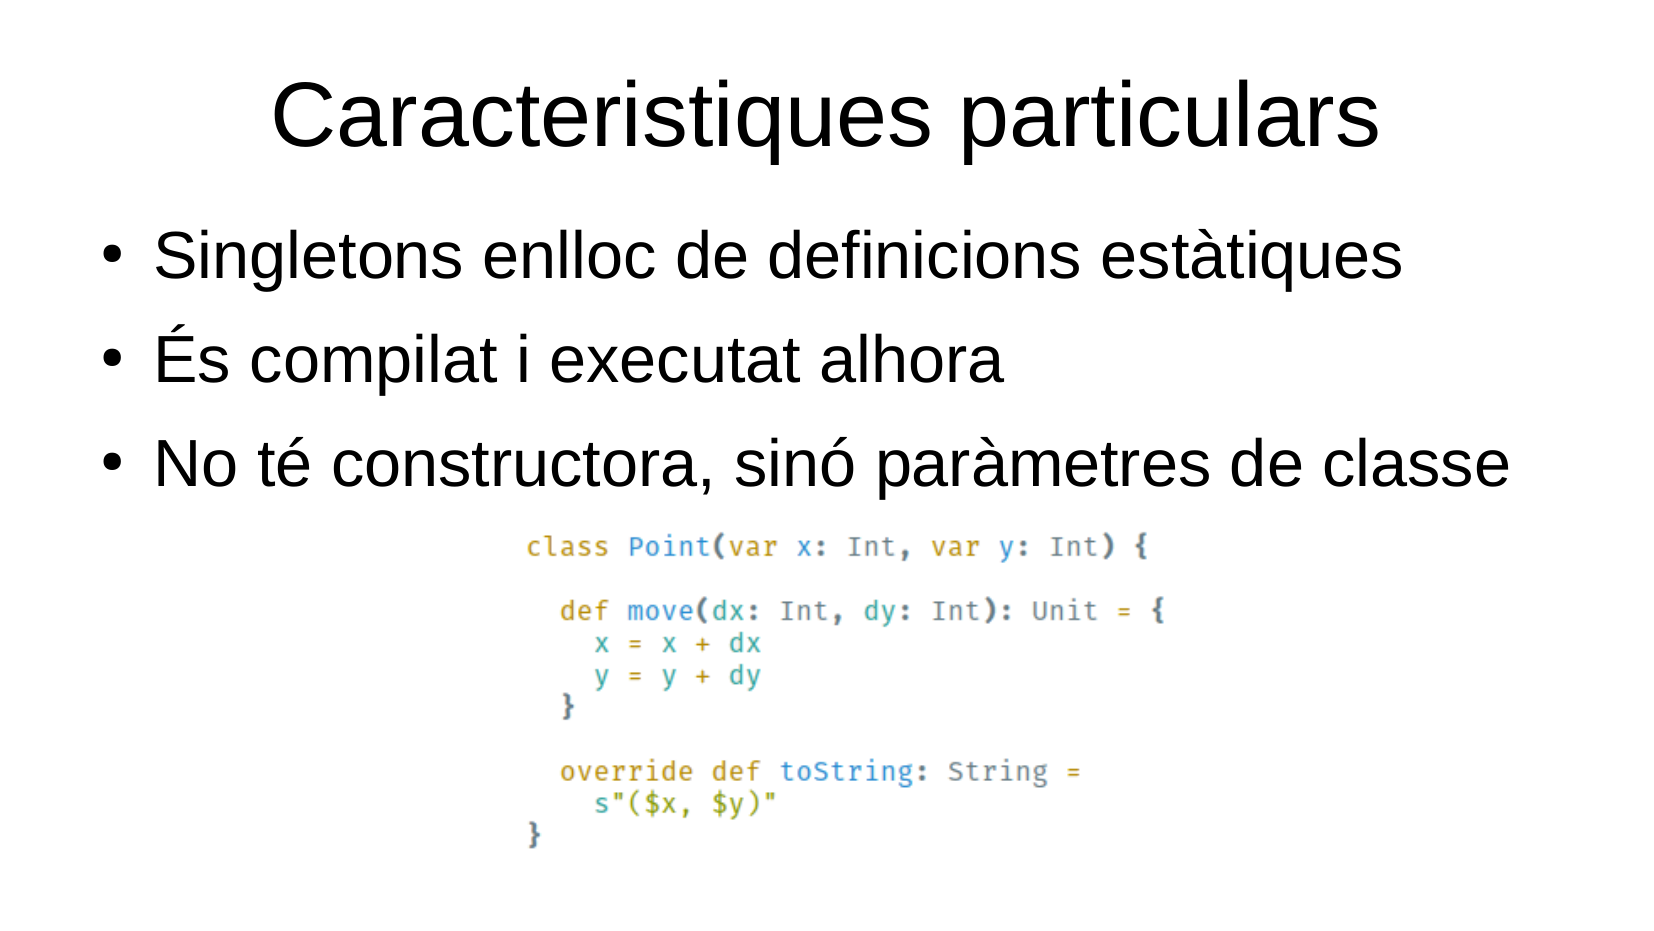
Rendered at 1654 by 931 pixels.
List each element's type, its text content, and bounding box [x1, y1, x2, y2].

list Singletons enlloc de definicions estàtiques És compilat i executat alhora No té constructora, sinó paràmetres de classe [82, 217, 1571, 758]
title Caracteristiques particulars [82, 37, 1571, 193]
picture [513, 519, 1211, 879]
